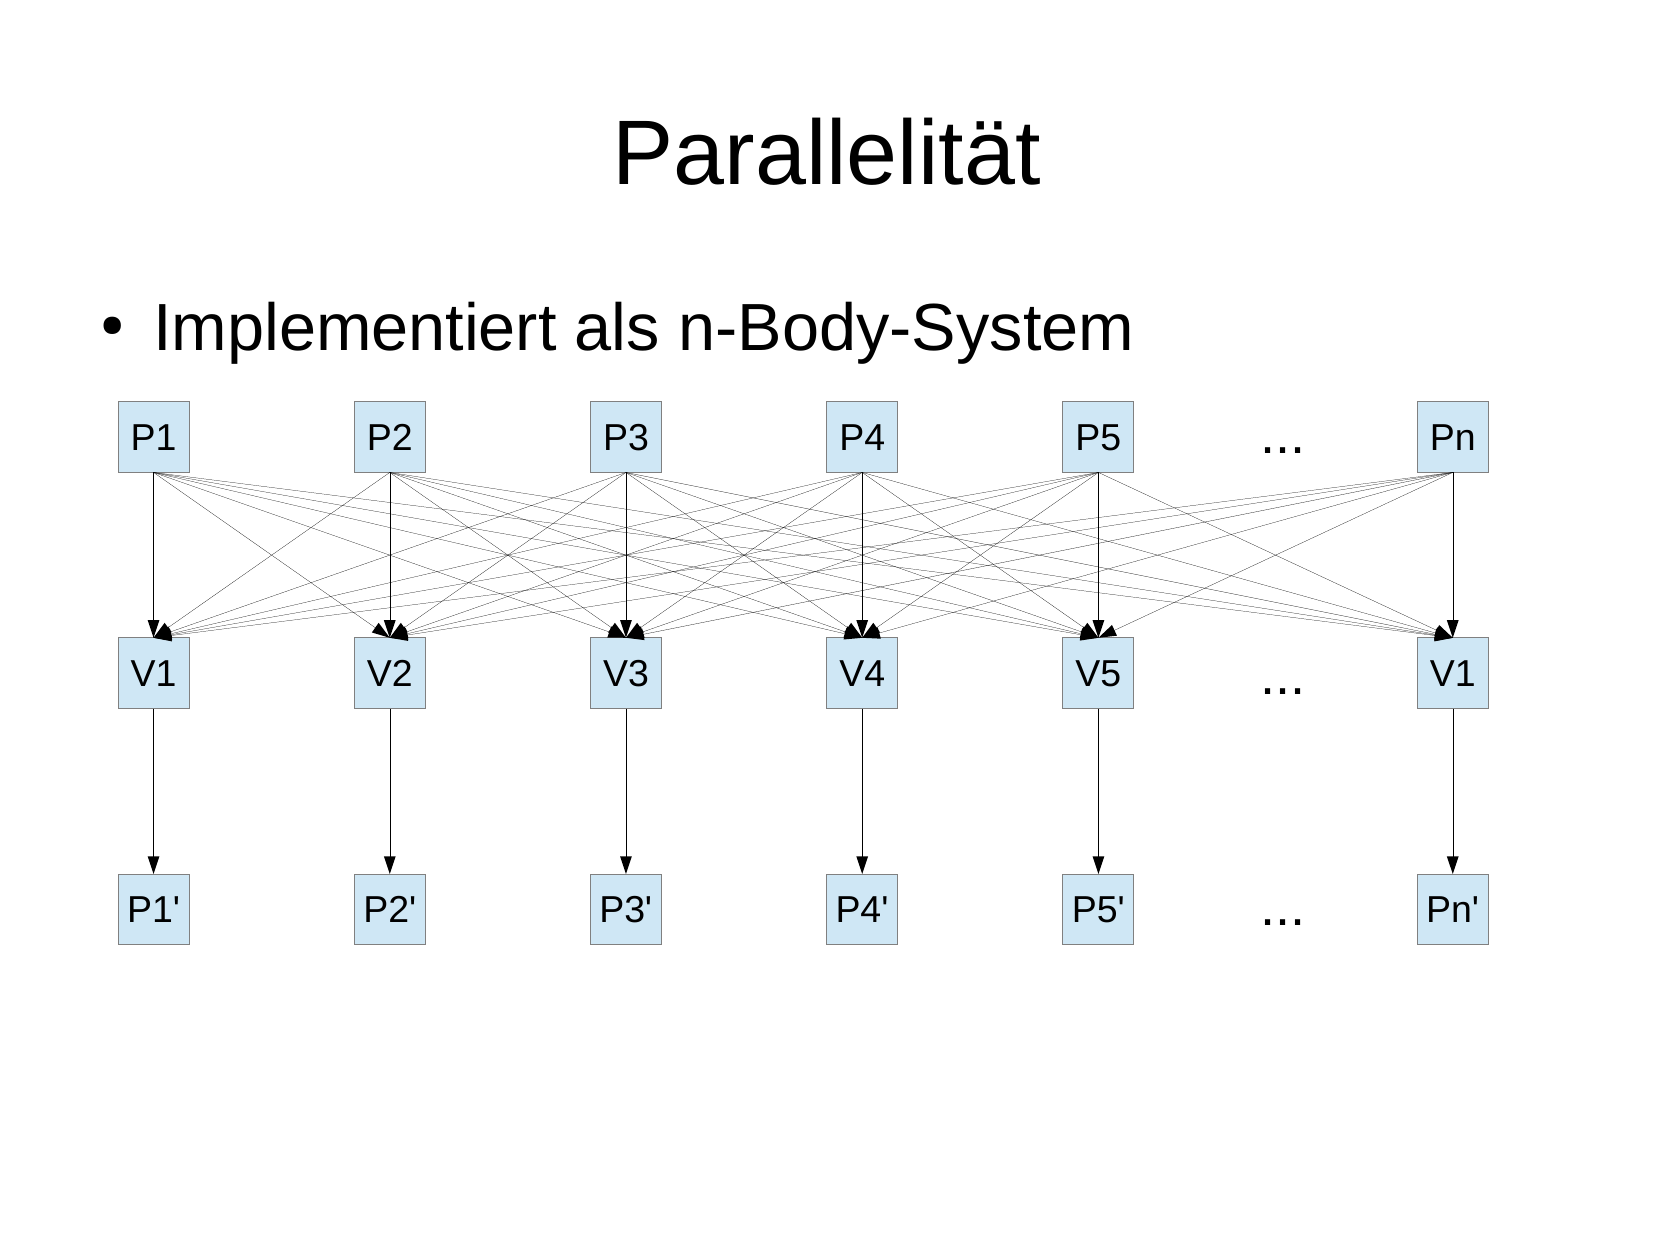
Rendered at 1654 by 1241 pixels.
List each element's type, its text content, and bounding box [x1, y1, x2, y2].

text_box V2 [354, 637, 426, 709]
text_box Pn' [1417, 874, 1489, 945]
text_box ... [1246, 869, 1329, 945]
text_box P4 [826, 401, 898, 473]
text_box P2 [354, 401, 426, 473]
list Implementiert als n-Body-System [82, 290, 1538, 1010]
text_box P4' [826, 874, 898, 945]
text_box P1' [118, 874, 190, 945]
text_box V1 [118, 637, 190, 709]
text_box P5 [1062, 401, 1134, 473]
text_box ... [1246, 397, 1329, 473]
text_box P1 [118, 401, 190, 473]
text_box V1 [1417, 637, 1489, 709]
text_box V5 [1062, 637, 1134, 709]
text_box P3 [590, 401, 662, 473]
text_box ... [1246, 637, 1329, 714]
text_box P5' [1062, 874, 1134, 945]
text_box Pn [1417, 401, 1489, 473]
text_box P2' [354, 874, 426, 945]
text_box V4 [826, 637, 898, 709]
text_box V3 [590, 637, 662, 709]
text_box P3' [590, 874, 662, 945]
title Parallelität [82, 49, 1571, 257]
